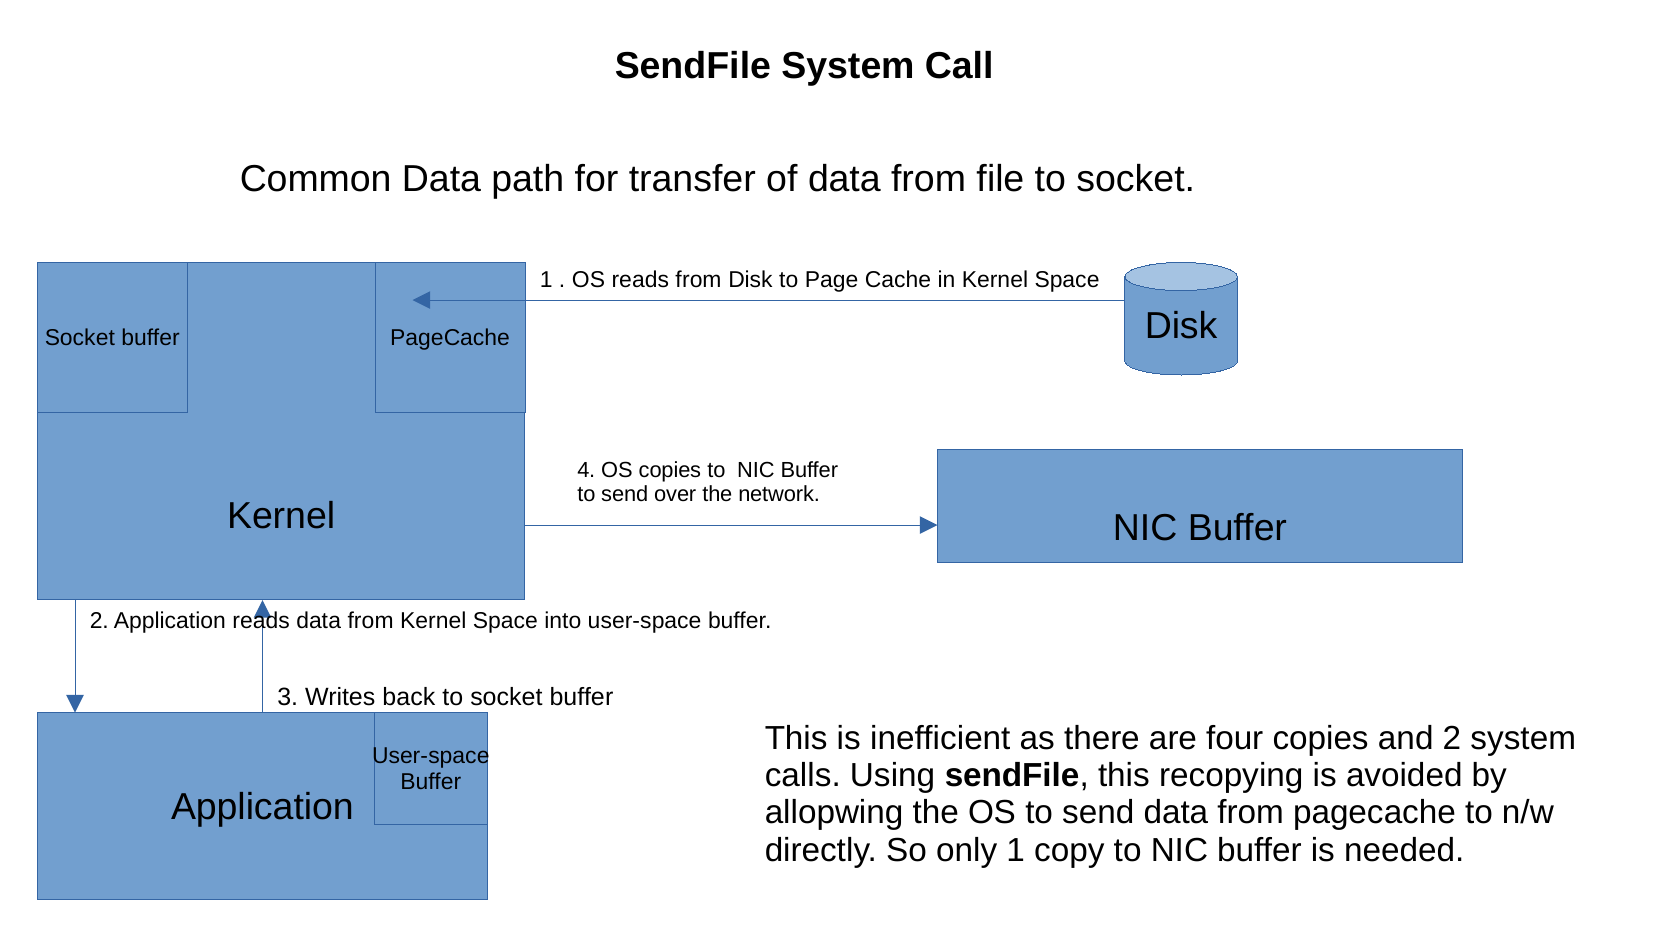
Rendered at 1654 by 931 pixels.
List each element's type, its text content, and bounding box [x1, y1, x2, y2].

text_box Application [37, 712, 488, 900]
text_box Kernel [37, 262, 525, 600]
text_box PageCache [375, 262, 526, 413]
text_box Disk [1124, 277, 1238, 376]
text_box 1 . OS reads from Disk to Page Cache in Kernel Space [525, 259, 1115, 301]
text_box SendFile System Call [600, 37, 1013, 95]
text_box This is inefficient as there are four copies and 2 system calls. Using sendFile, this recopying is avoided by allopwing the OS to send data from pagecache to n/w directly. So only 1 copy to NIC buffer is needed. [750, 712, 1654, 876]
text_box Socket buffer [37, 262, 188, 413]
text_box 3. Writes back to socket buffer [262, 675, 638, 718]
text_box Common Data path for transfer of data from file to socket. [225, 150, 1501, 226]
text_box NIC Buffer [937, 449, 1463, 563]
text_box 2. Application reads data from Kernel Space into user-space buffer. [75, 600, 788, 666]
text_box 4. OS copies to NIC Buffer to send over the network. [562, 450, 863, 526]
text_box User-space Buffer [374, 712, 488, 825]
